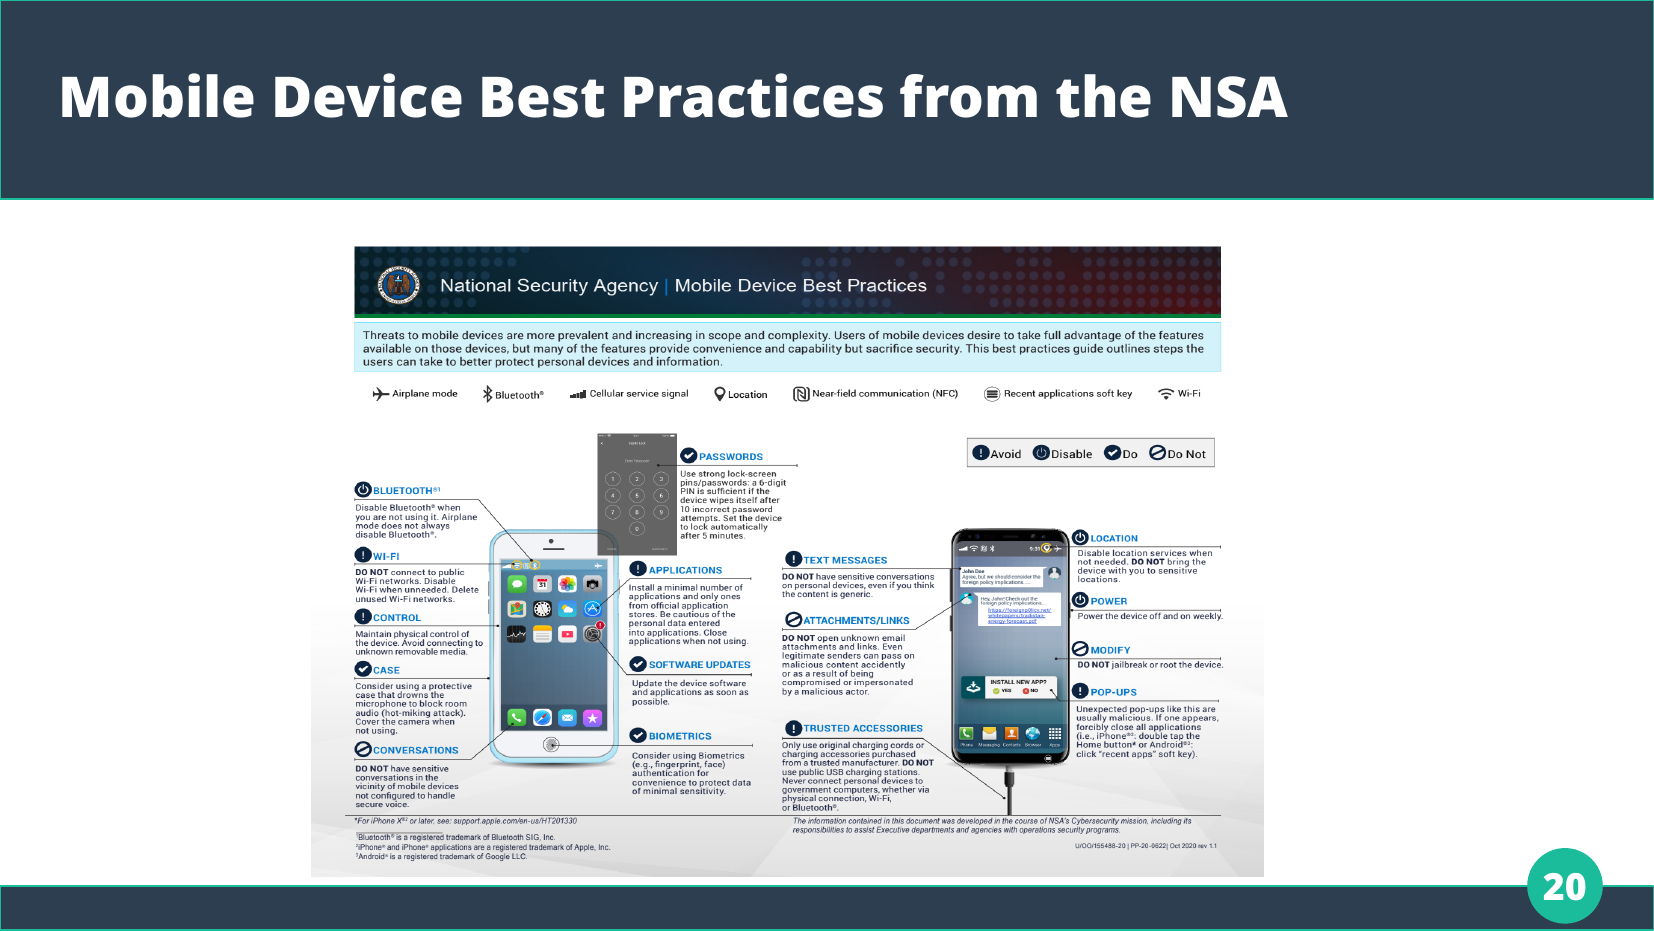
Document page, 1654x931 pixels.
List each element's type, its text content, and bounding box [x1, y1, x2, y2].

title Mobile Device Best Practices from the NSA [59, 37, 1595, 155]
picture [311, 207, 1264, 877]
